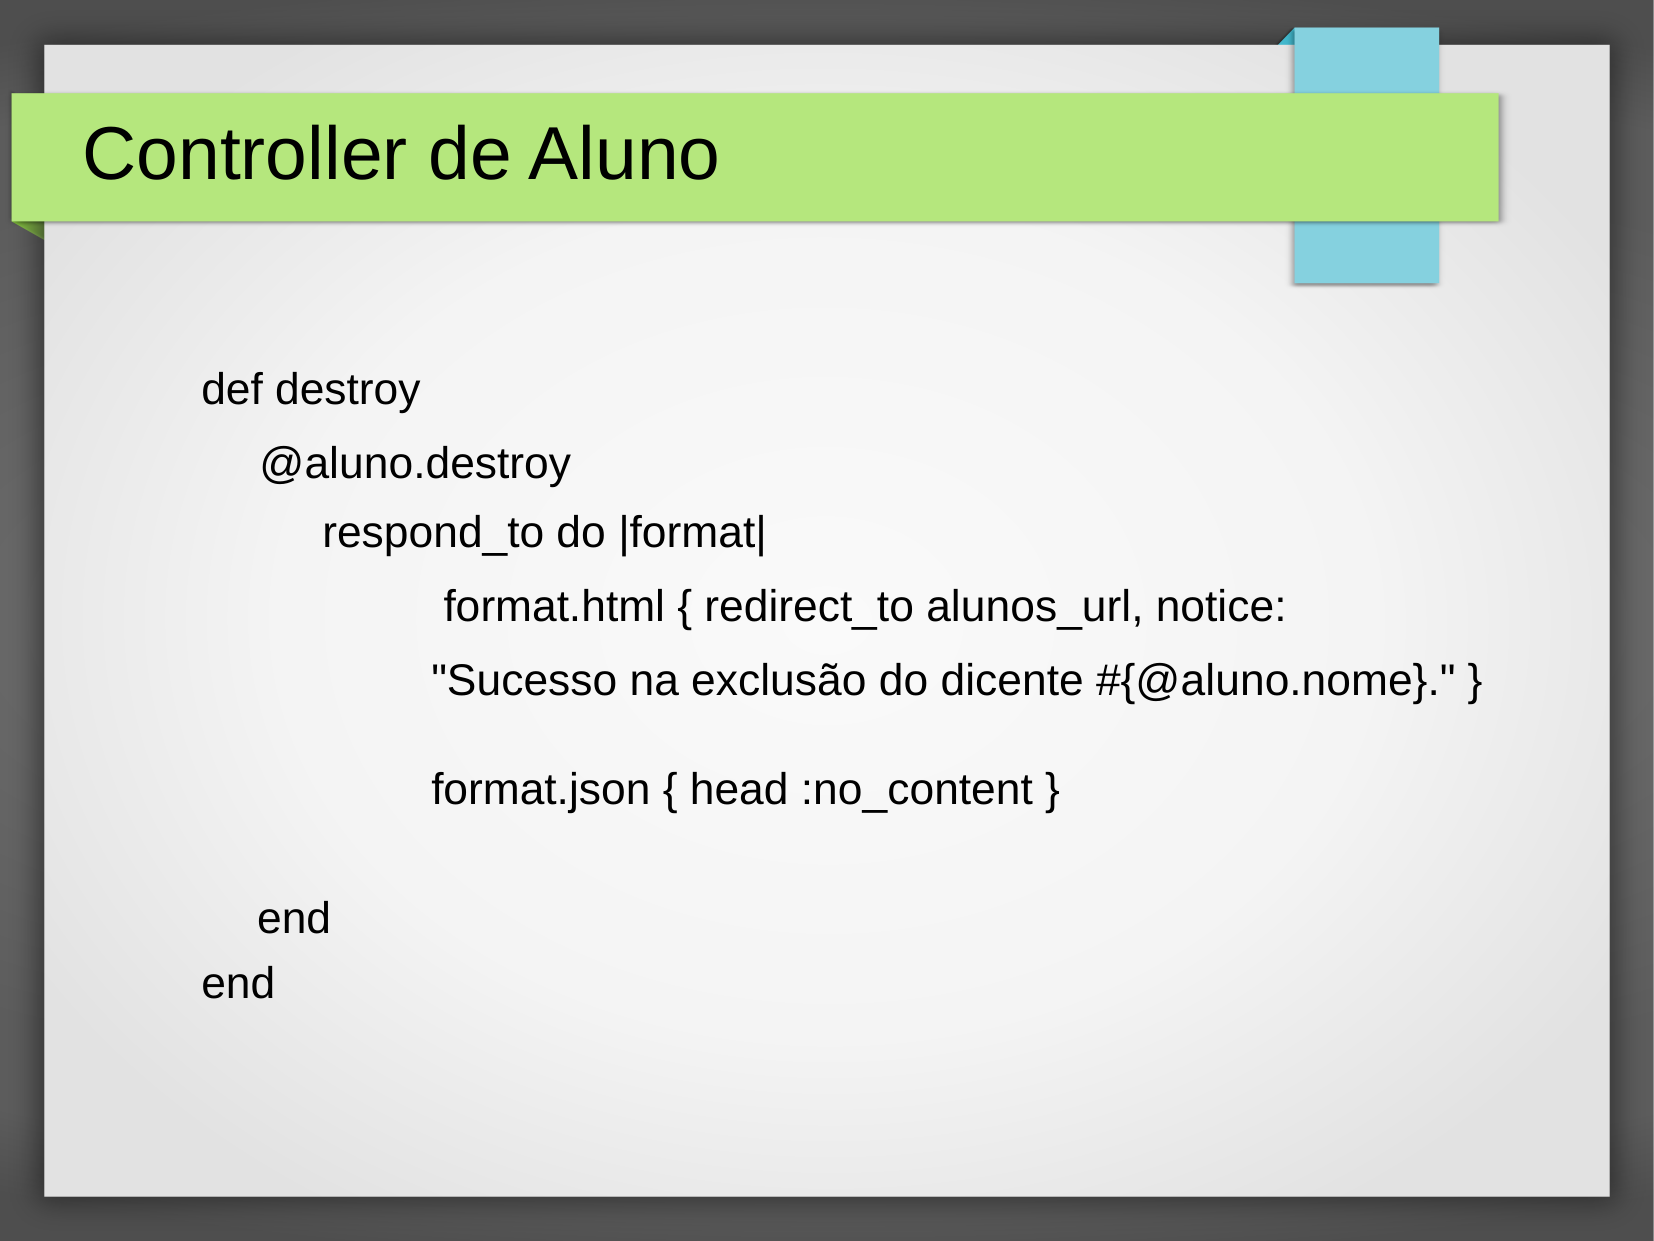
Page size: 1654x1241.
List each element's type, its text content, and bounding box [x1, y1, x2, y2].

title Controller de Aluno [82, 94, 1264, 213]
list def destroy @aluno.destroy respond_to do |format| format.html { redirect_to alunos_url, notice: "Sucesso na exclusão do dicente #{@aluno.nome}." } format.json { head :no_content } end end [82, 295, 1571, 1015]
picture [0, 0, 1654, 1241]
